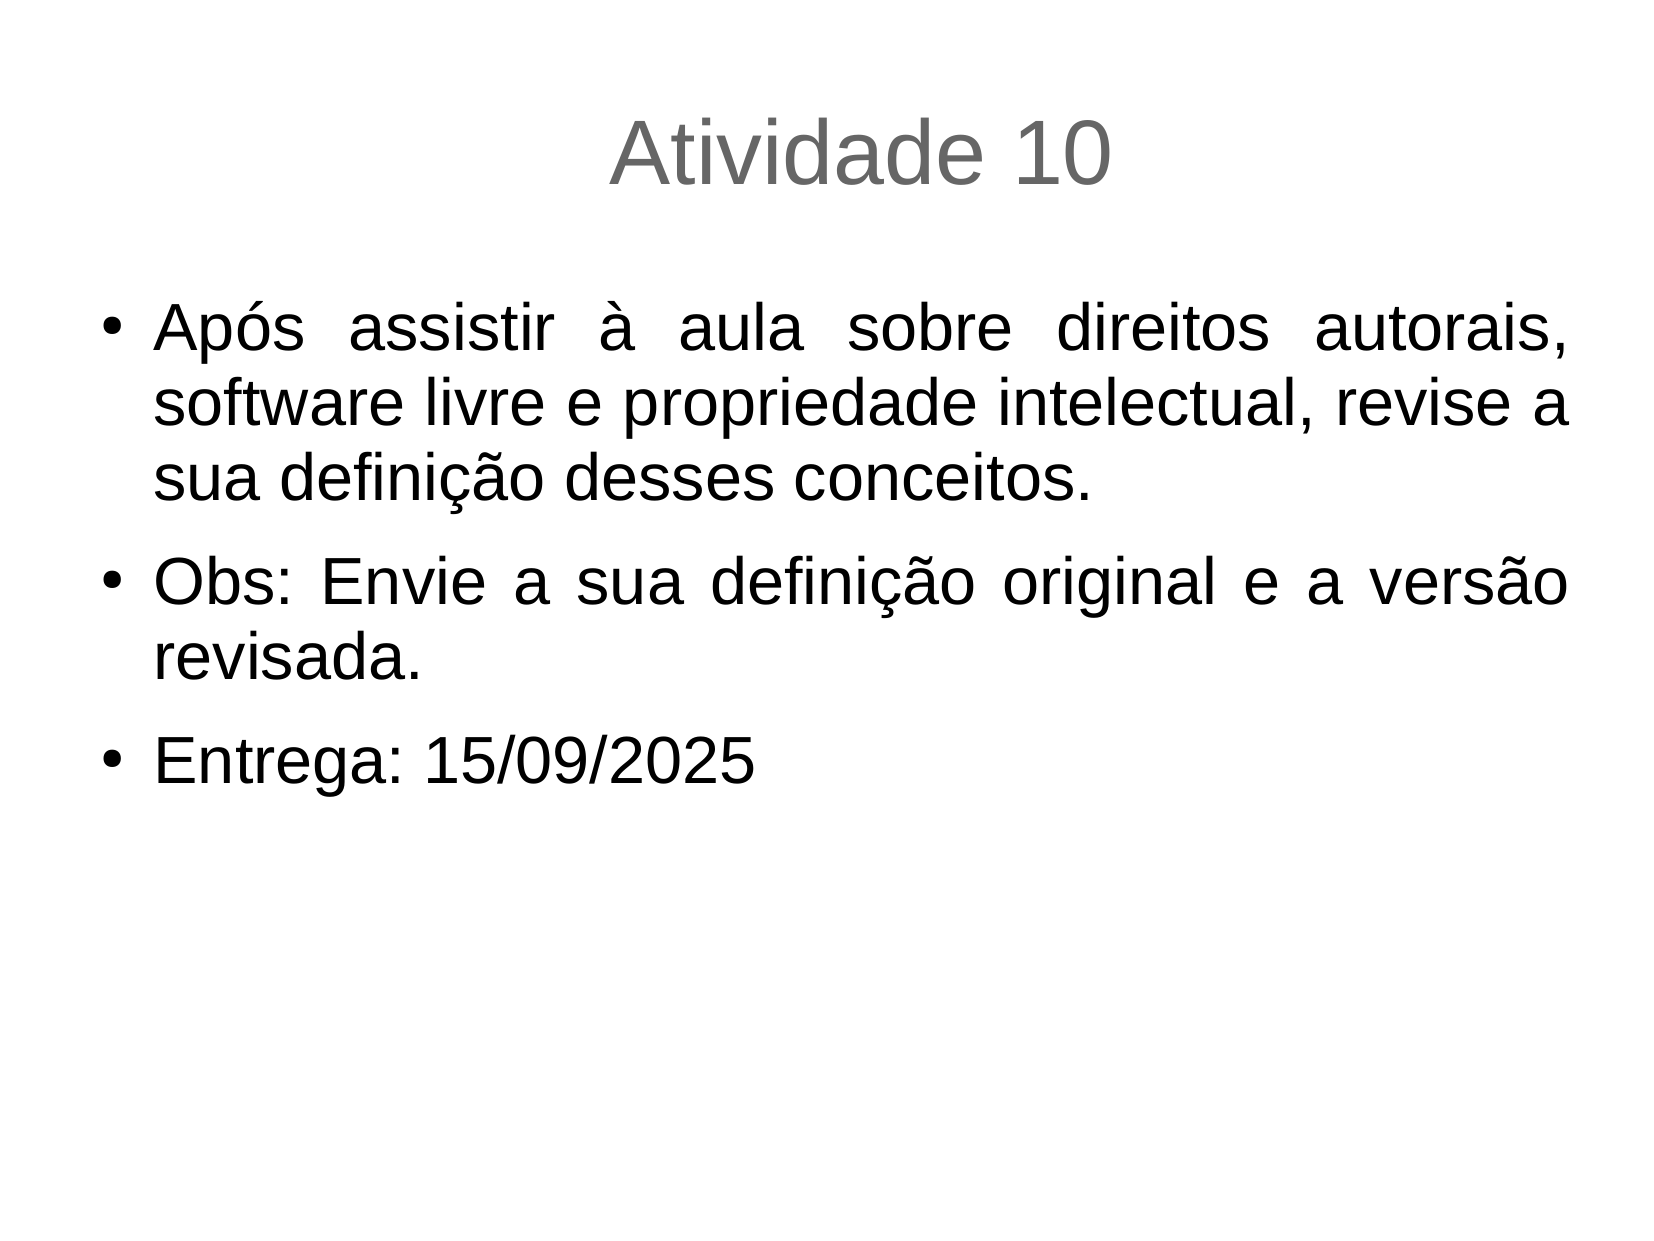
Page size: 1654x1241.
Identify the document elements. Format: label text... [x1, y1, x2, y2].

title Atividade 10 [82, 49, 1571, 257]
list Após assistir à aula sobre direitos autorais, software livre e propriedade intelectual, revise a sua definição desses conceitos. Obs: Envie a sua definição original e a versão revisada. Entrega: 15/09/2025 [82, 290, 1571, 1158]
